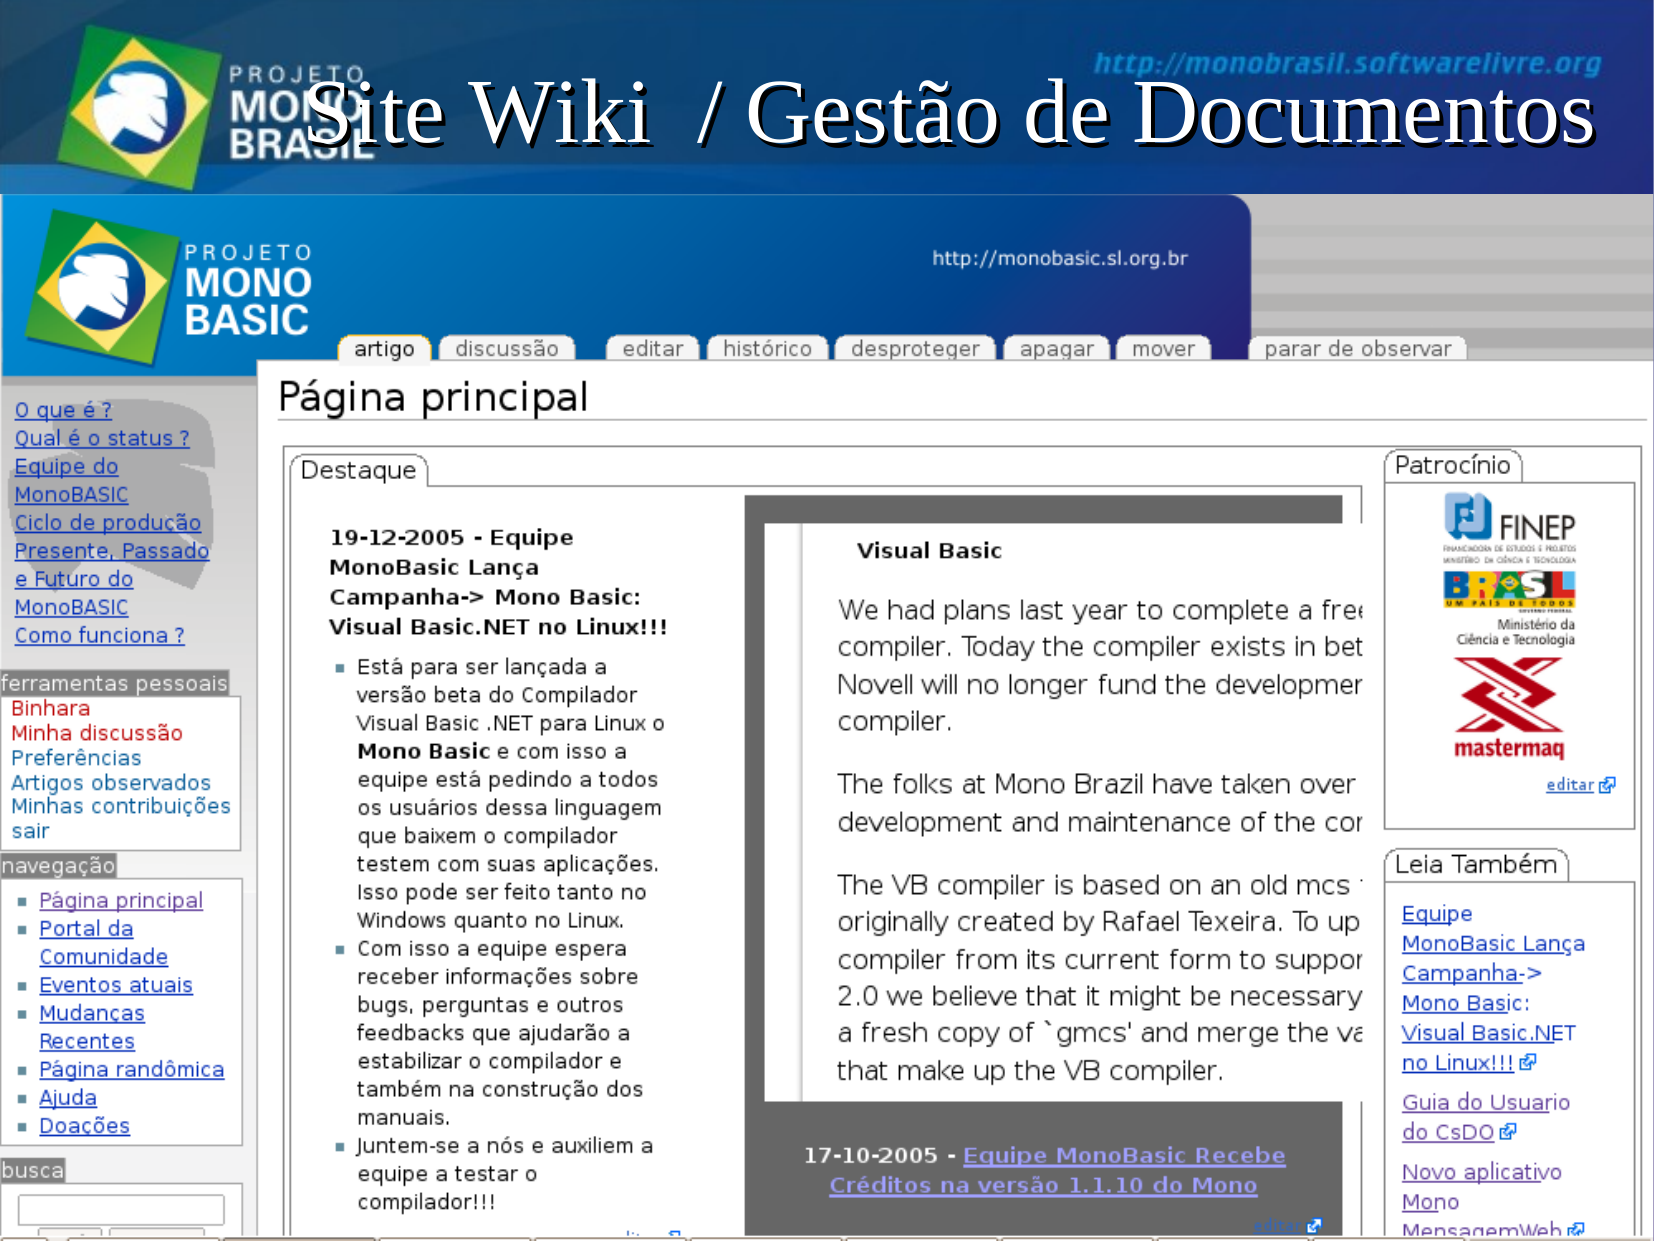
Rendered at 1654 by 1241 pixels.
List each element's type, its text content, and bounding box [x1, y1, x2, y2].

title Site Wiki / Gestão de Documentos [186, 8, 1599, 194]
picture [0, 0, 1654, 1241]
